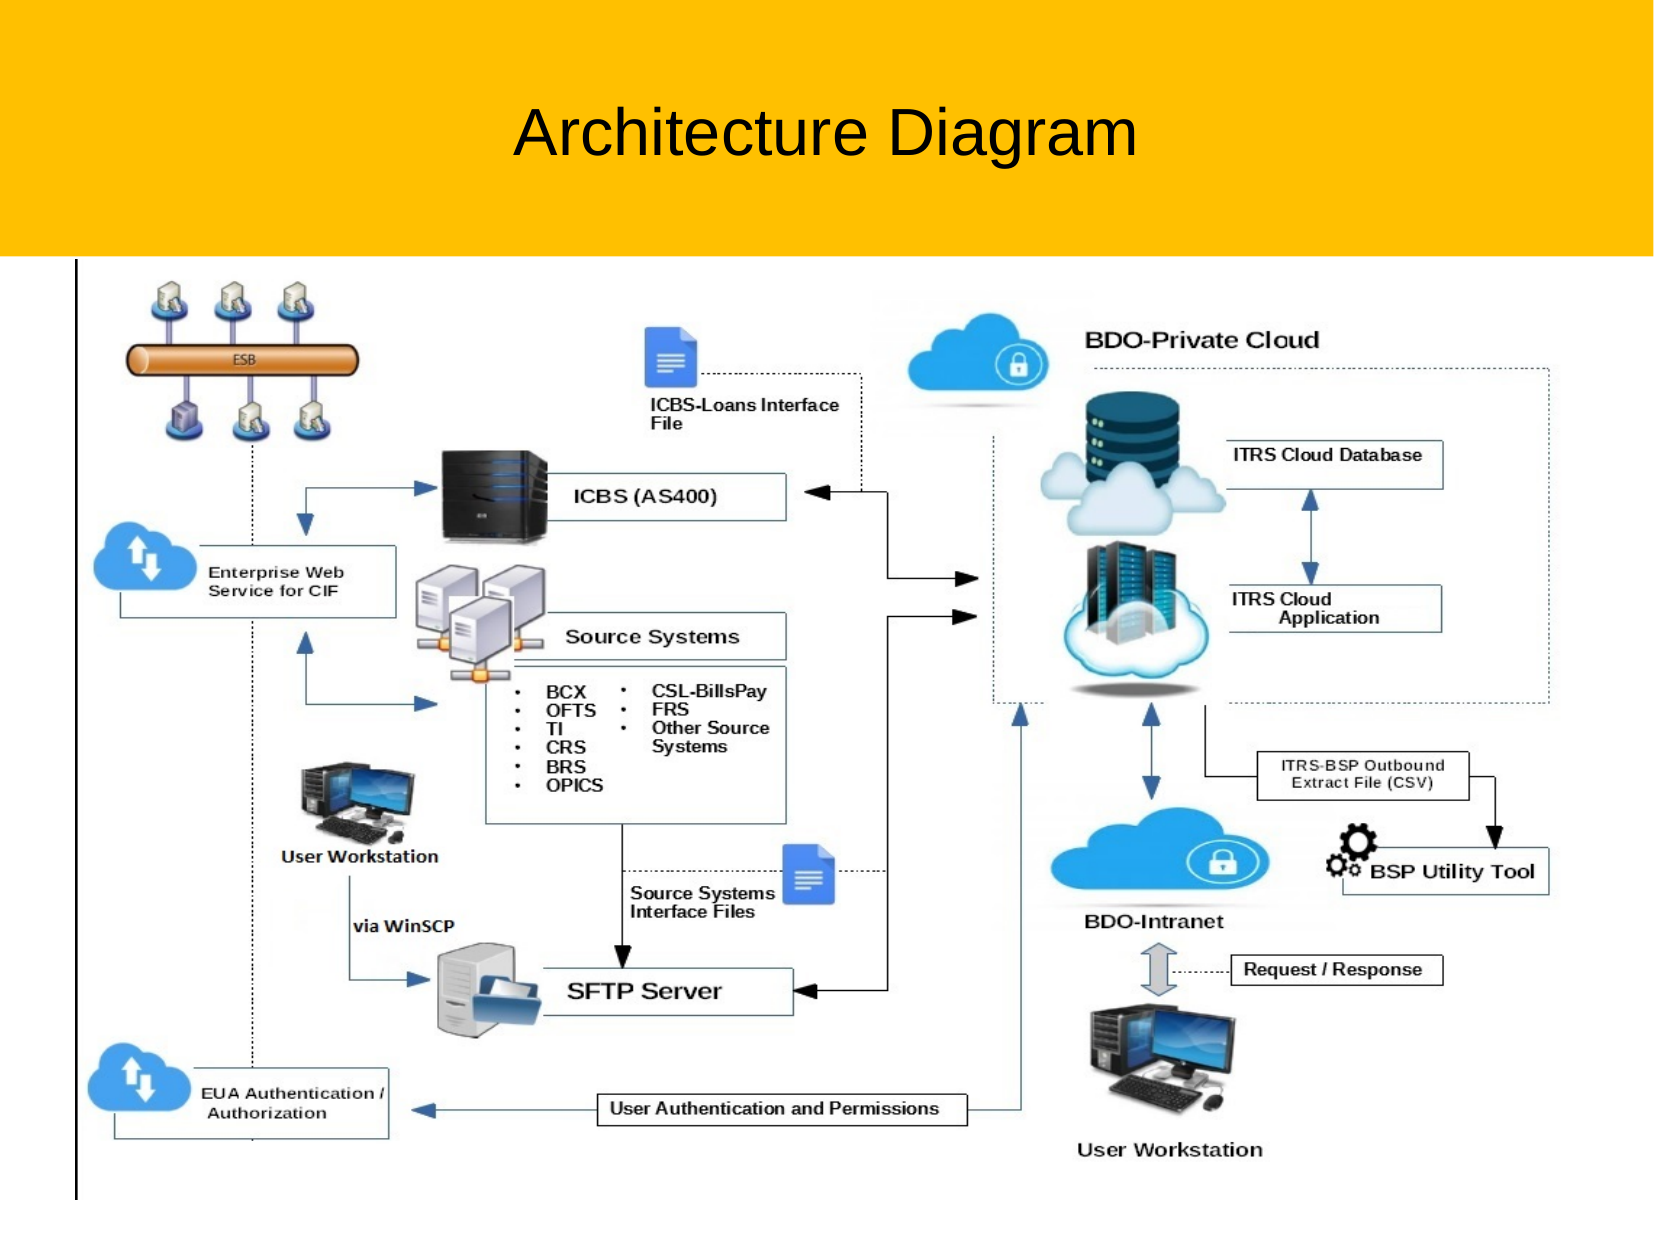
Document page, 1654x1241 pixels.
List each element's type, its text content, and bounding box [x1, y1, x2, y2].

text_box Architecture Diagram [0, 0, 1654, 257]
picture [75, 259, 1576, 1201]
